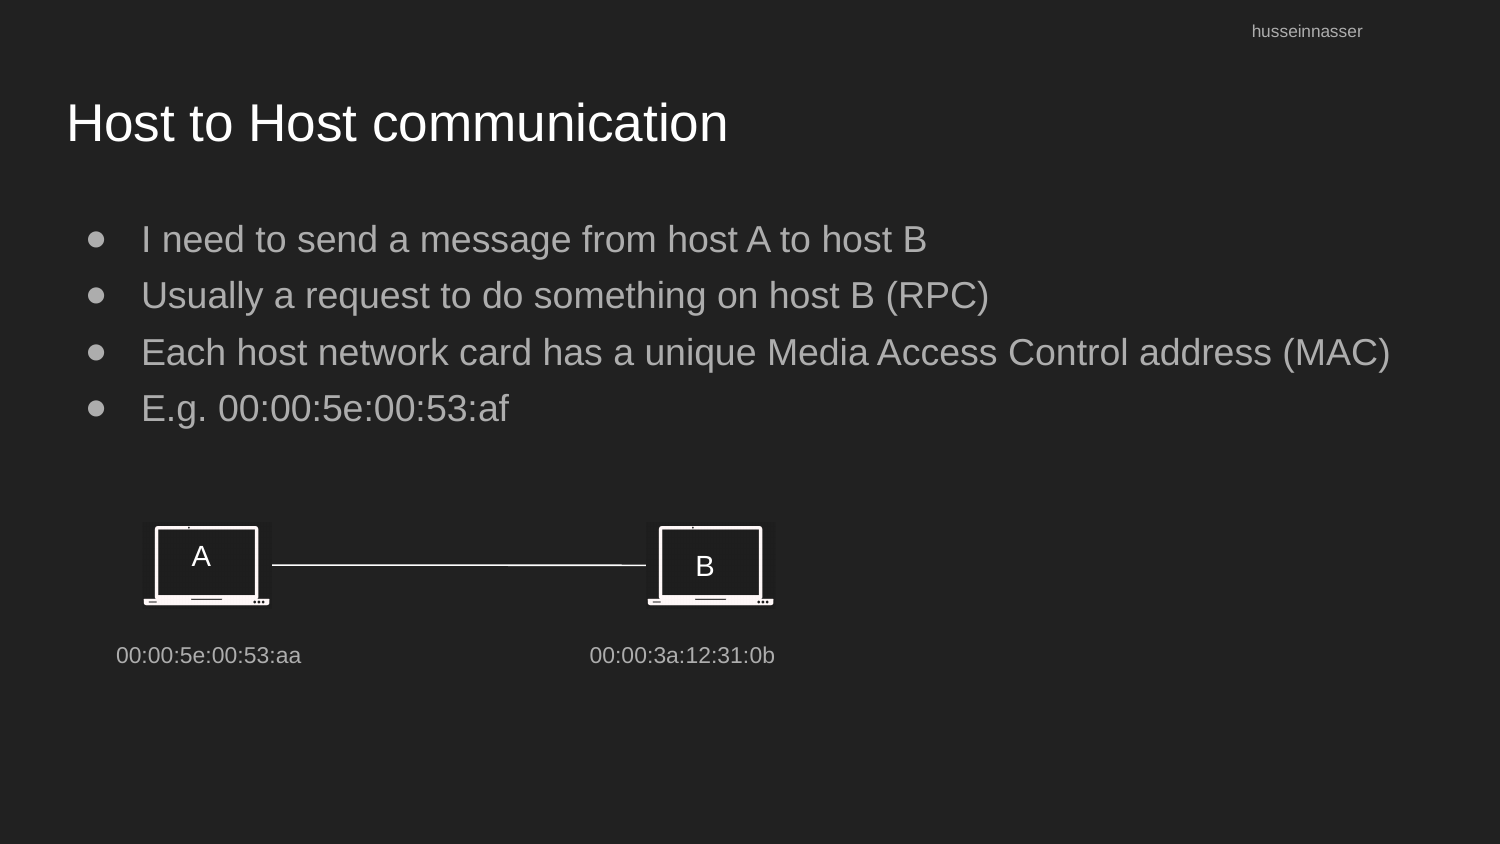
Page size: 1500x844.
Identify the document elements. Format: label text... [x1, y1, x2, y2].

text_box 00:00:5e:00:53:aa [101, 619, 327, 684]
text_box A [176, 522, 238, 588]
picture [142, 522, 272, 609]
text_box B [680, 532, 742, 598]
list I need to send a message from host A to host B Usually a request to do something on host B (RPC) Each host network card has a unique Media Access Control address (MAC) E.g. 00:00:5e:00:53:af [51, 189, 1449, 481]
title Host to Host communication [51, 72, 1449, 167]
text_box 00:00:3a:12:31:0b [574, 619, 801, 684]
subtitle husseinnasser [1236, 11, 1492, 53]
picture [646, 522, 776, 609]
